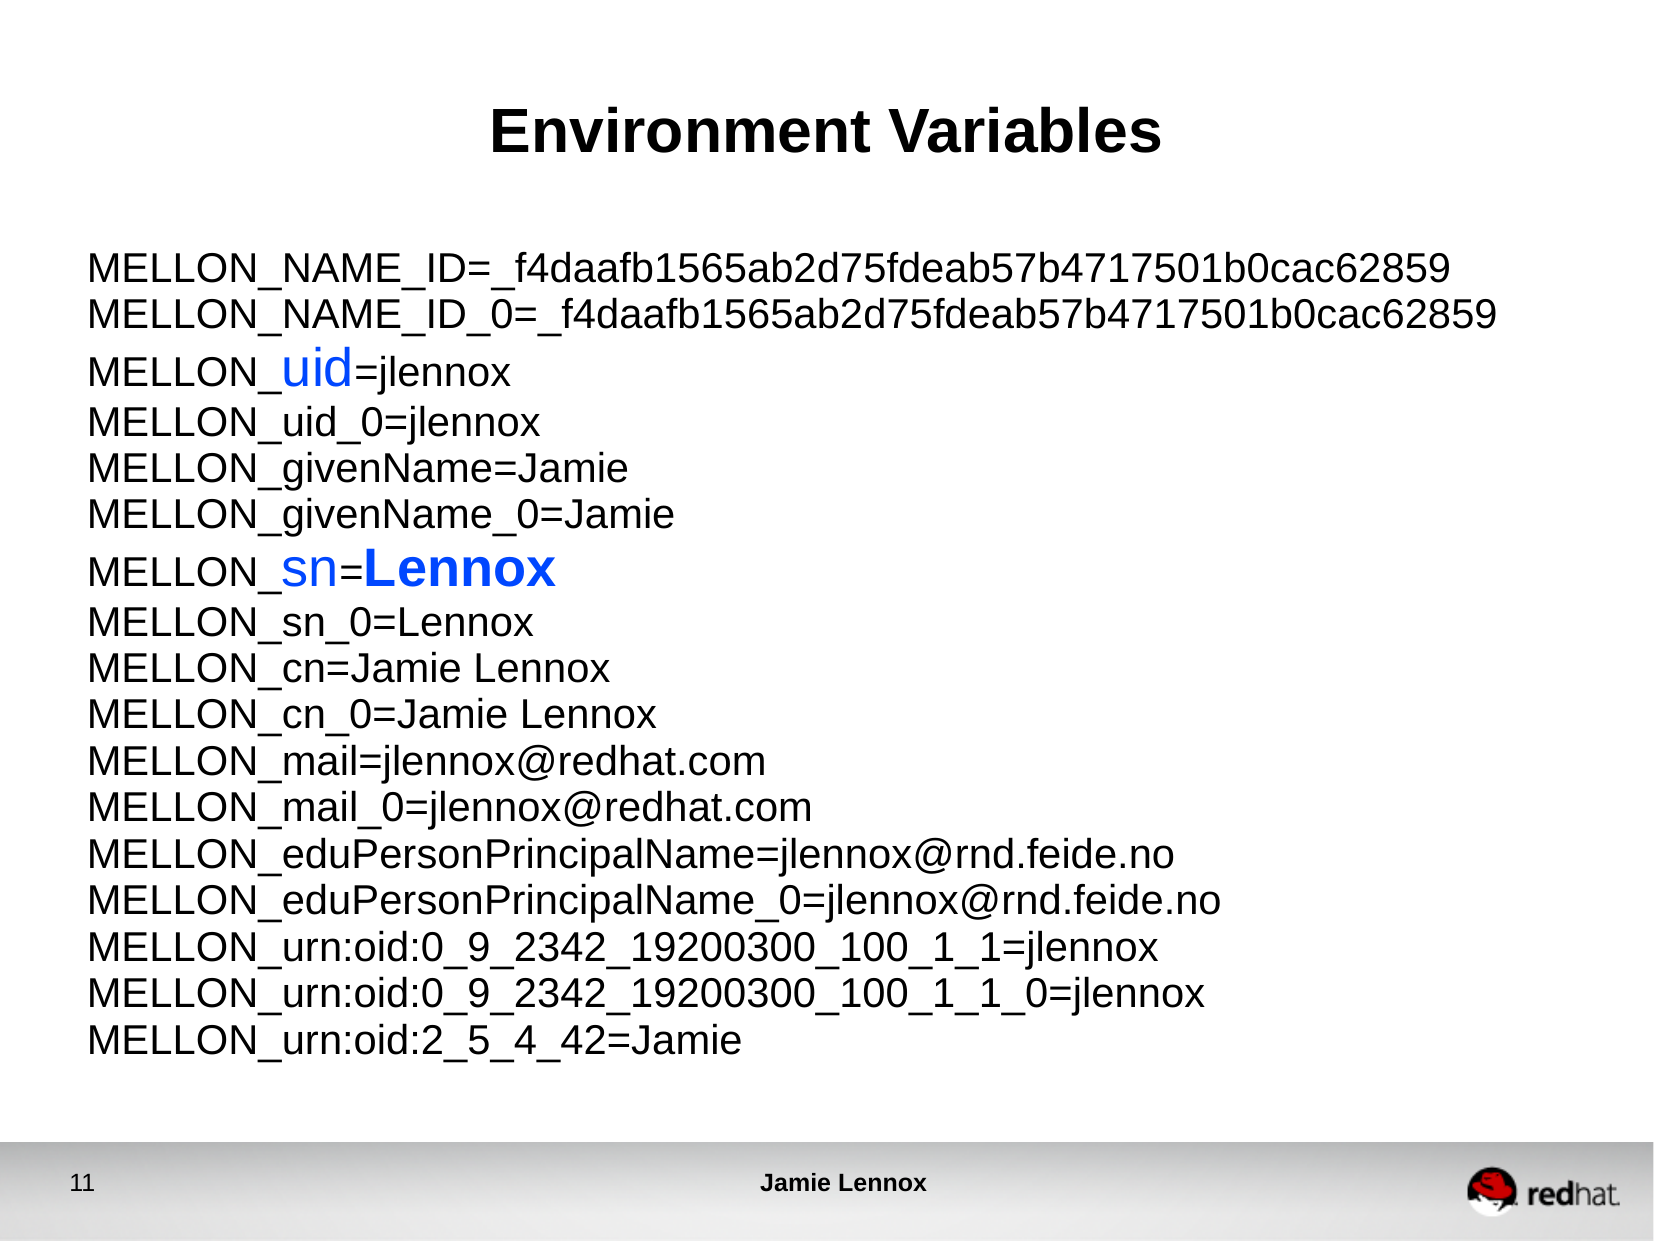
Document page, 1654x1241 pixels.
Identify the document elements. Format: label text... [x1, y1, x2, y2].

list MELLON_NAME_ID=_f4daafb1565ab2d75fdeab57b4717501b0cac62859 MELLON_NAME_ID_0=_f4daafb1565ab2d75fdeab57b4717501b0cac62859 MELLON_uid=jlennox MELLON_uid_0=jlennox MELLON_givenName=Jamie MELLON_givenName_0=Jamie MELLON_sn=Lennox MELLON_sn_0=Lennox MELLON_cn=Jamie Lennox MELLON_cn_0=Jamie Lennox MELLON_mail=jlennox@redhat.com MELLON_mail_0=jlennox@redhat.com MELLON_eduPersonPrincipalName=jlennox@rnd.feide.no MELLON_eduPersonPrincipalName_0=jlennox@rnd.feide.no MELLON_urn:oid:0_9_2342_19200300_100_1_1=jlennox MELLON_urn:oid:0_9_2342_19200300_100_1_1_0=jlennox MELLON_urn:oid:2_5_4_42=Jamie [86, 244, 1576, 1110]
title Environment Variables [82, 37, 1571, 226]
picture [0, 1142, 1654, 1241]
